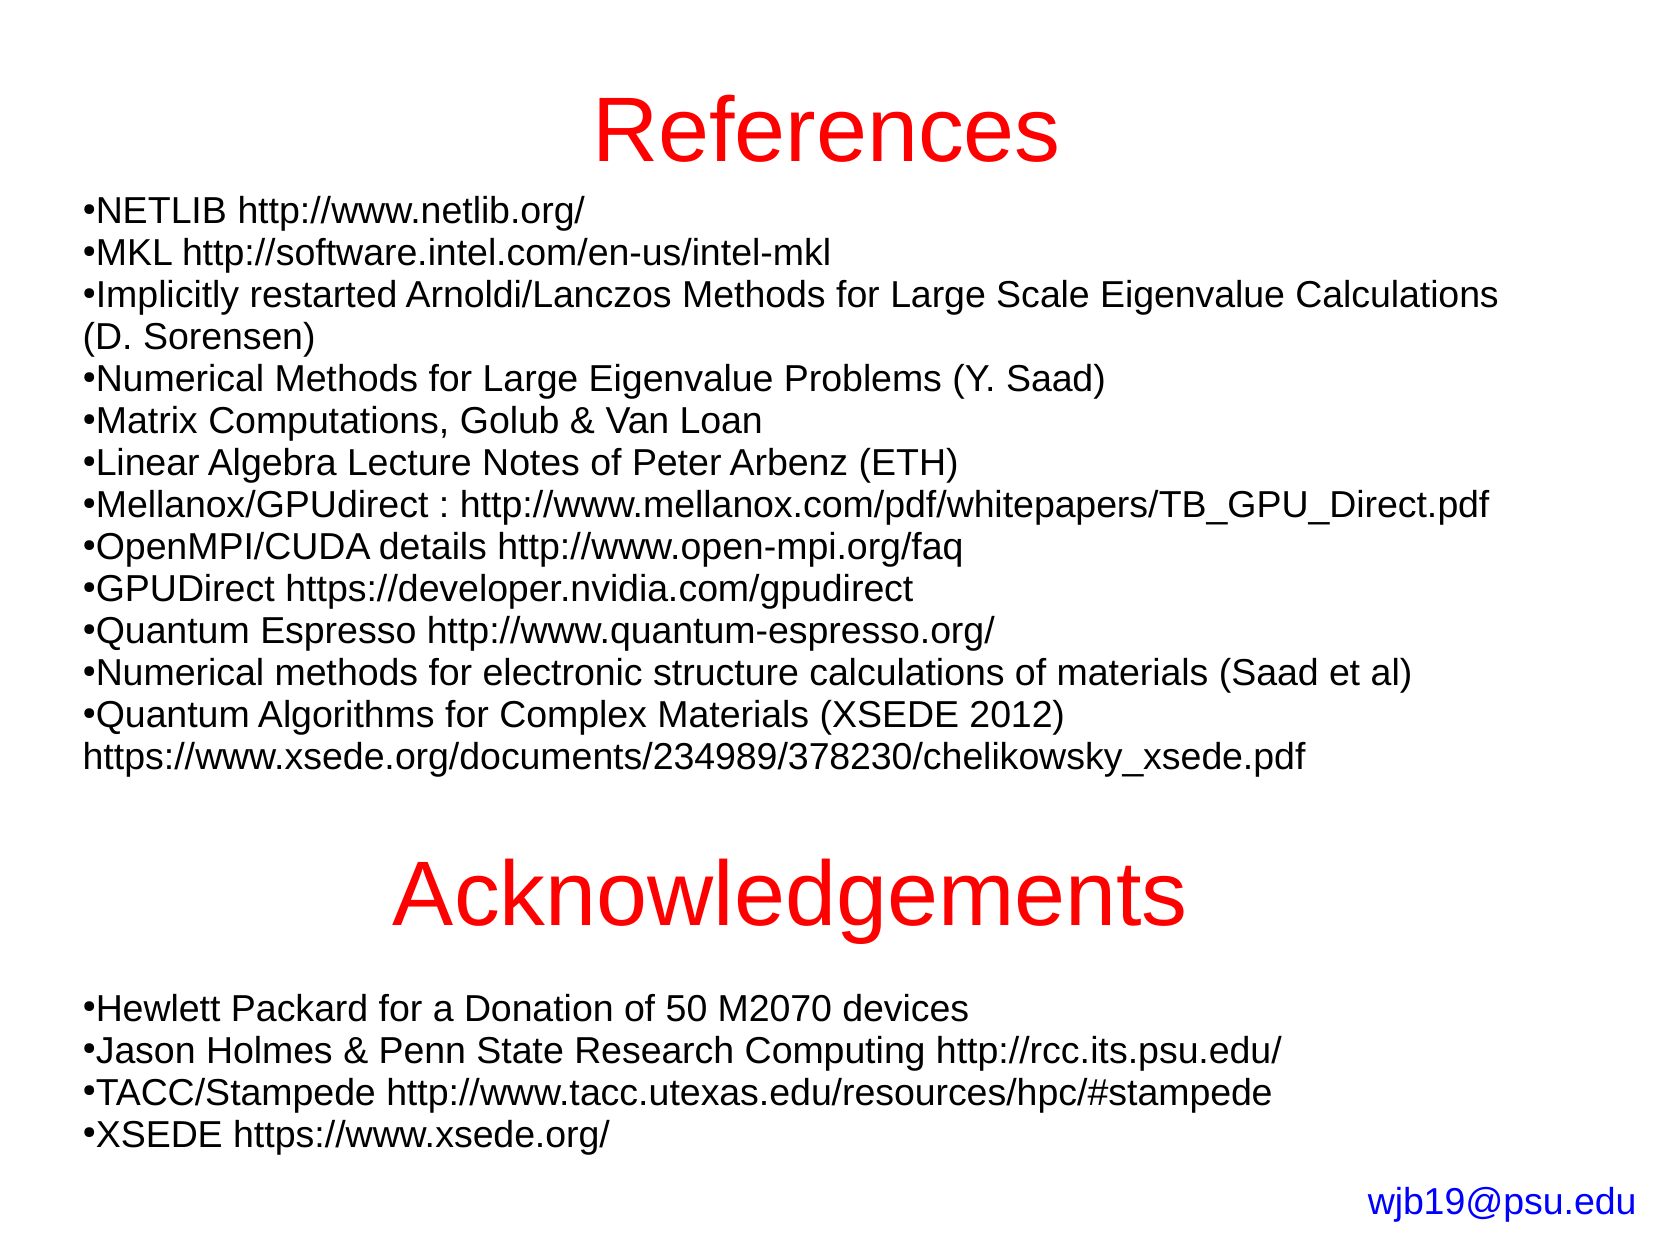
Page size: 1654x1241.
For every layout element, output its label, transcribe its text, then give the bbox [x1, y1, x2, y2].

subtitle NETLIB http://www.netlib.org/ MKL http://software.intel.com/en-us/intel-mkl Implicitly restarted Arnoldi/Lanczos Methods for Large Scale Eigenvalue Calculations (D. Sorensen) Numerical Methods for Large Eigenvalue Problems (Y. Saad) Matrix Computations, Golub & Van Loan Linear Algebra Lecture Notes of Peter Arbenz (ETH) Mellanox/GPUdirect : http://www.mellanox.com/pdf/whitepapers/TB_GPU_Direct.pdf OpenMPI/CUDA details http://www.open-mpi.org/faq GPUDirect https://developer.nvidia.com/gpudirect Quantum Espresso http://www.quantum-espresso.org/ Numerical methods for electronic structure calculations of materials (Saad et al) Quantum Algorithms for Complex Materials (XSEDE 2012) https://www.xsede.org/documents/234989/378230/chelikowsky_xsede.pdf Acknowledgements Hewlett Packard for a Donation of 50 M2070 devices Jason Holmes & Penn State Research Computing http://rcc.its.psu.edu/ TACC/Stampede http://www.tacc.utexas.edu/resources/hpc/#stampede XSEDE https://www.xsede.org/ [82, 189, 1538, 1156]
text_box wjb19@psu.edu [1353, 1173, 1652, 1231]
title References [82, 25, 1571, 233]
